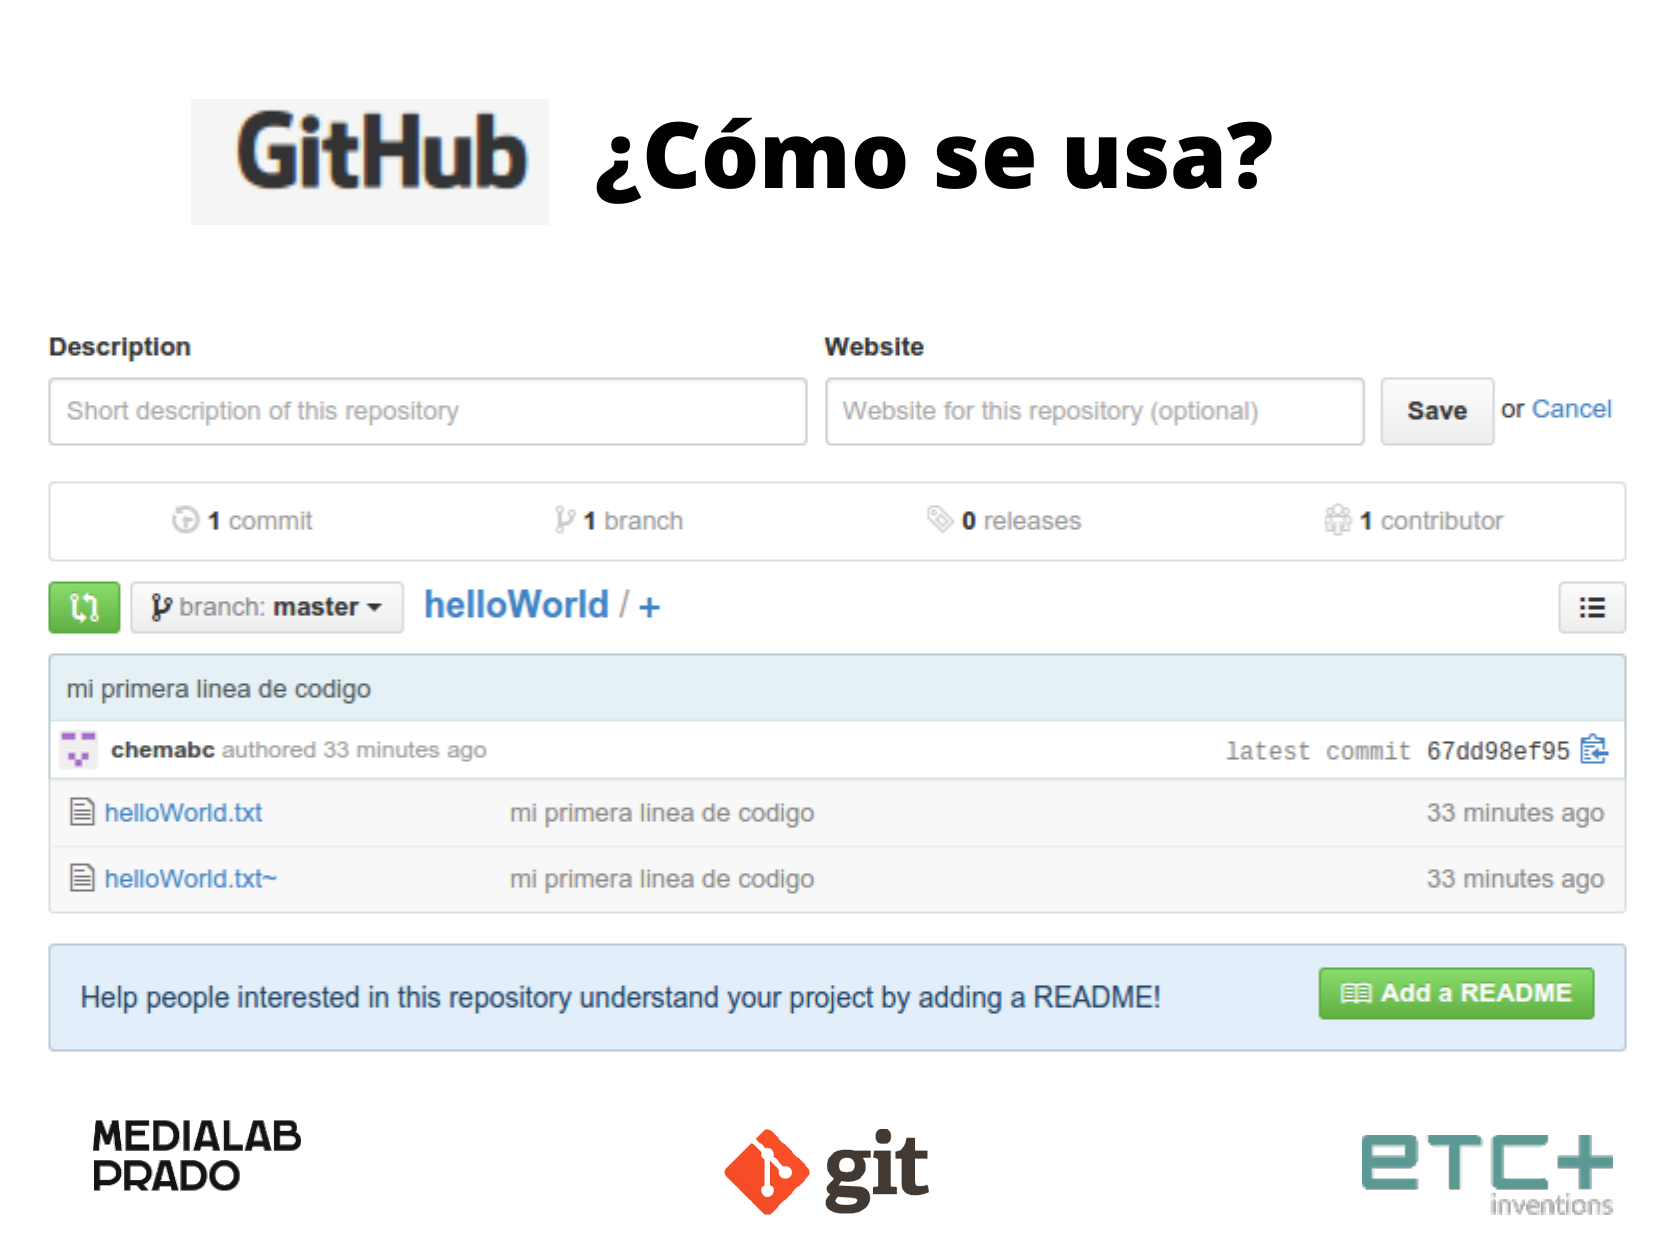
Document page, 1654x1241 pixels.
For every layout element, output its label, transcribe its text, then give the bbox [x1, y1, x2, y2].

picture [724, 1129, 929, 1216]
picture [191, 99, 549, 226]
picture [1362, 1135, 1613, 1216]
title ¿Cómo se usa? [82, 49, 1571, 257]
picture [5, 322, 1654, 1241]
